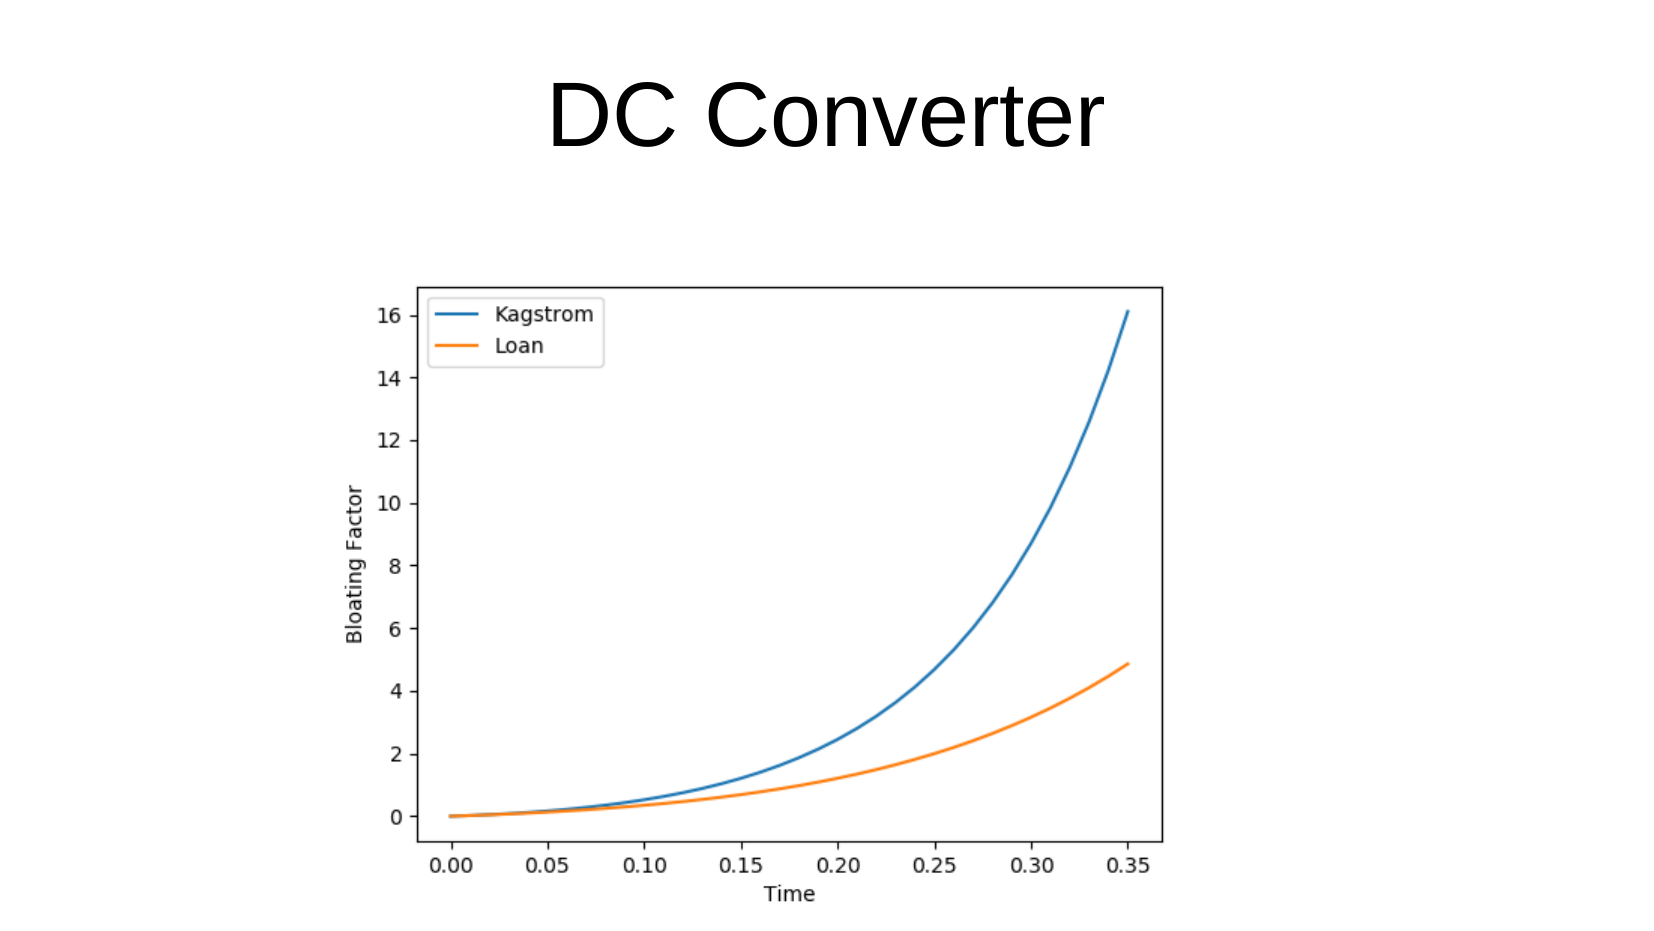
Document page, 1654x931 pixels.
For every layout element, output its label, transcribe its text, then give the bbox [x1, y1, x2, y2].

picture [297, 200, 1258, 921]
title DC Converter [82, 37, 1571, 193]
